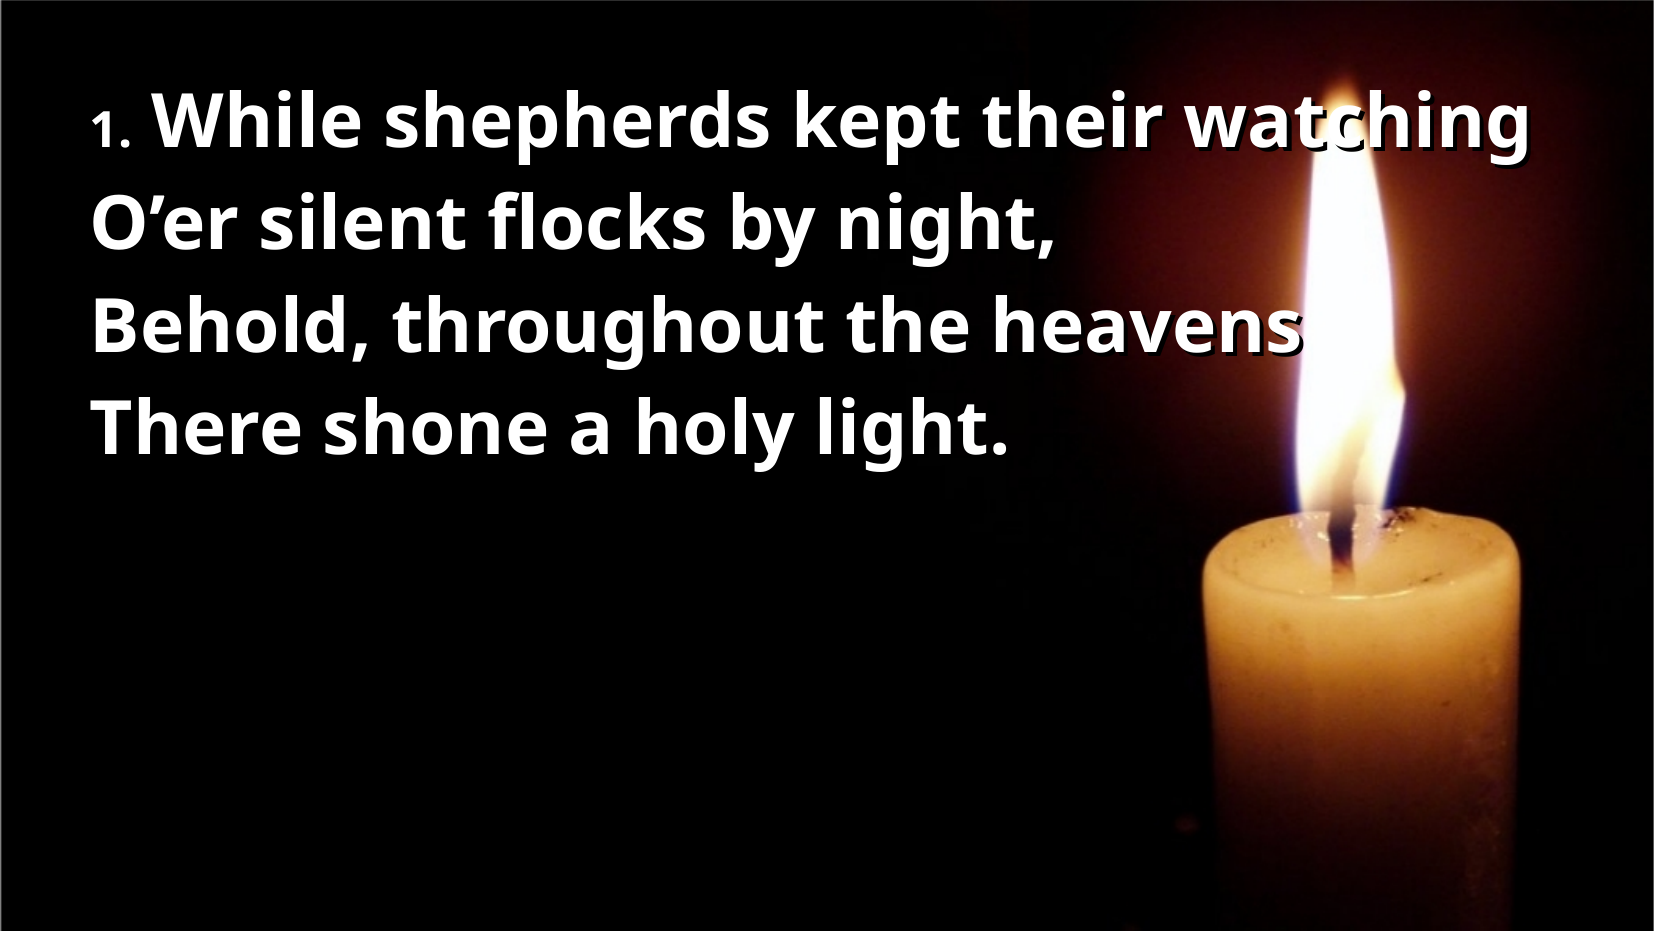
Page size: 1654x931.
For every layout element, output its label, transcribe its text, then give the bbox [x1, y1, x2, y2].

picture [0, 0, 1654, 931]
text_box 1. While shepherds kept their watching O’er silent flocks by night, Behold, throughout the heavens There shone a holy light. [75, 60, 1591, 475]
